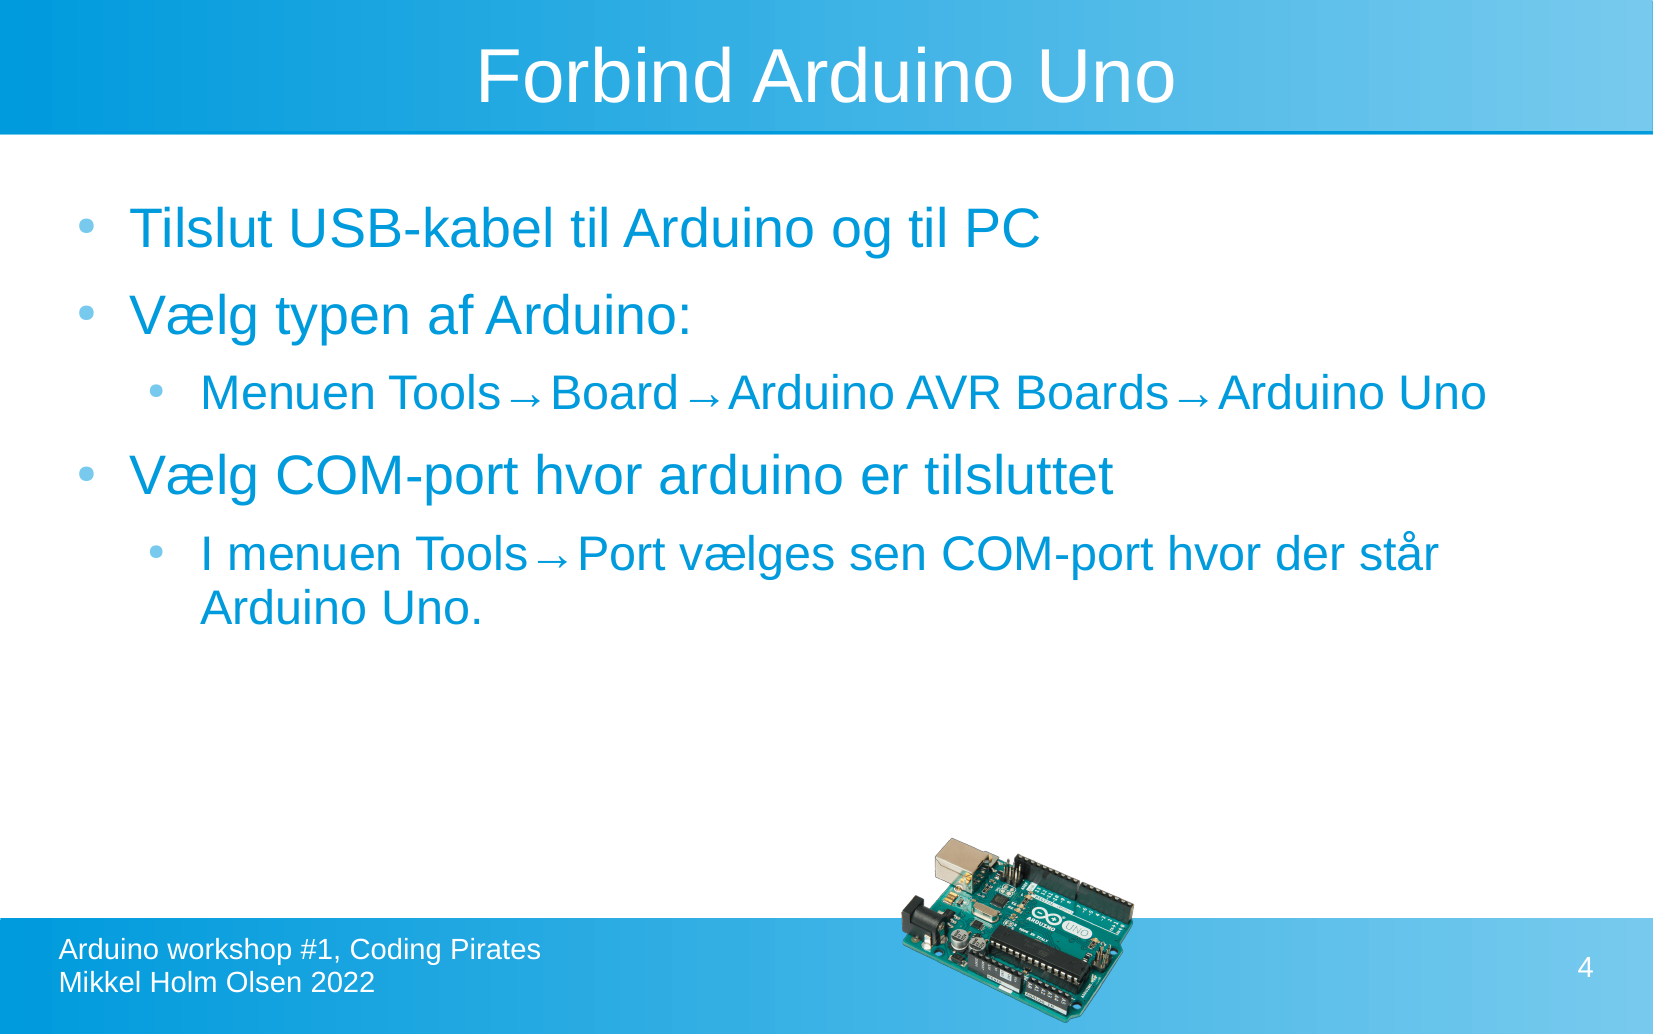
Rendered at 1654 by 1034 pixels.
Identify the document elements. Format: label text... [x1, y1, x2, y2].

title Forbind Arduino Uno [58, 32, 1594, 120]
picture [900, 854, 1138, 1024]
list Tilslut USB-kabel til Arduino og til PC Vælg typen af Arduino: Menuen Tools→Board→Arduino AVR Boards→Arduino Uno Vælg COM-port hvor arduino er tilsluttet I menuen Tools→Port vælges sen COM-port hvor der står Arduino Uno. [58, 196, 1594, 854]
